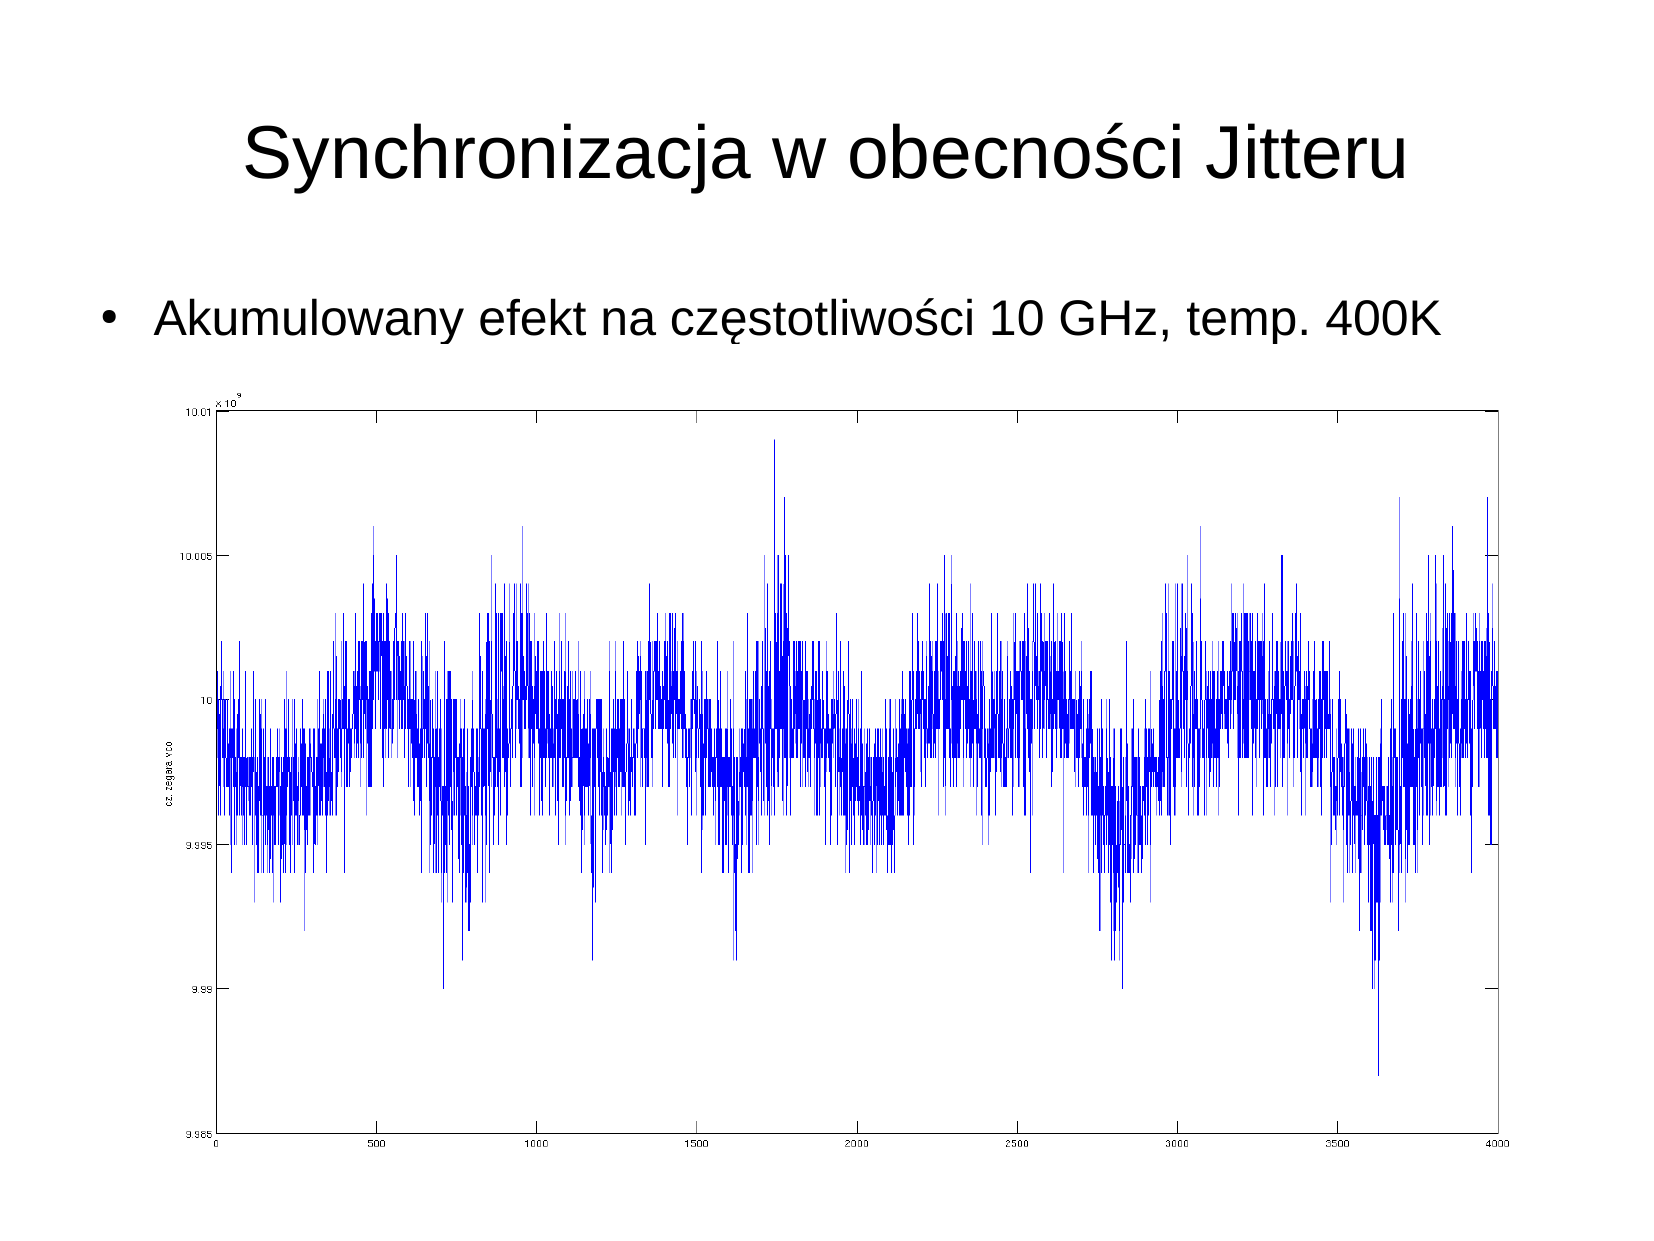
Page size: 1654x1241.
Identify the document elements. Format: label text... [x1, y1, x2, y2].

picture [0, 344, 1654, 1231]
title Synchronizacja w obecności Jitteru [82, 49, 1571, 257]
list Akumulowany efekt na częstotliwości 10 GHz, temp. 400K [82, 290, 1571, 344]
